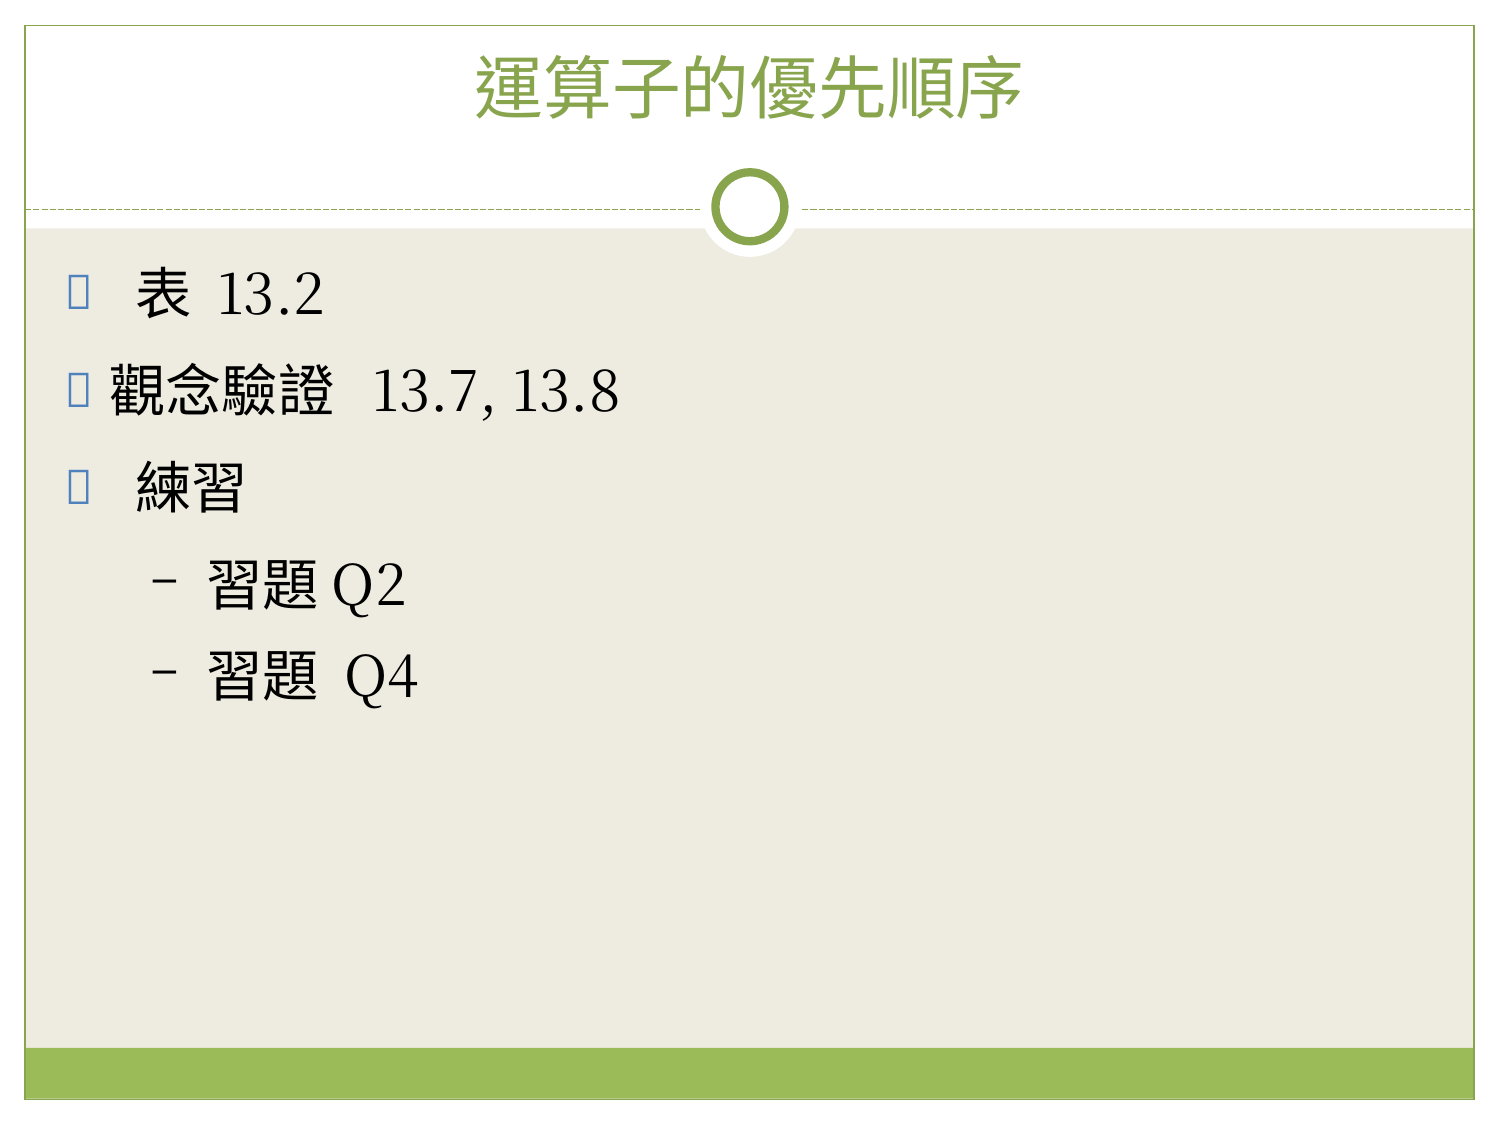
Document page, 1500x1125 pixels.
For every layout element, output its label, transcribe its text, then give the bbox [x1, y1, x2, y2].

list 表 13.2 觀念驗證 13.7, 13.8 練習 習題Q2 習題 Q4 [49, 250, 1445, 1001]
title 運算子的優先順序 [49, 37, 1450, 162]
